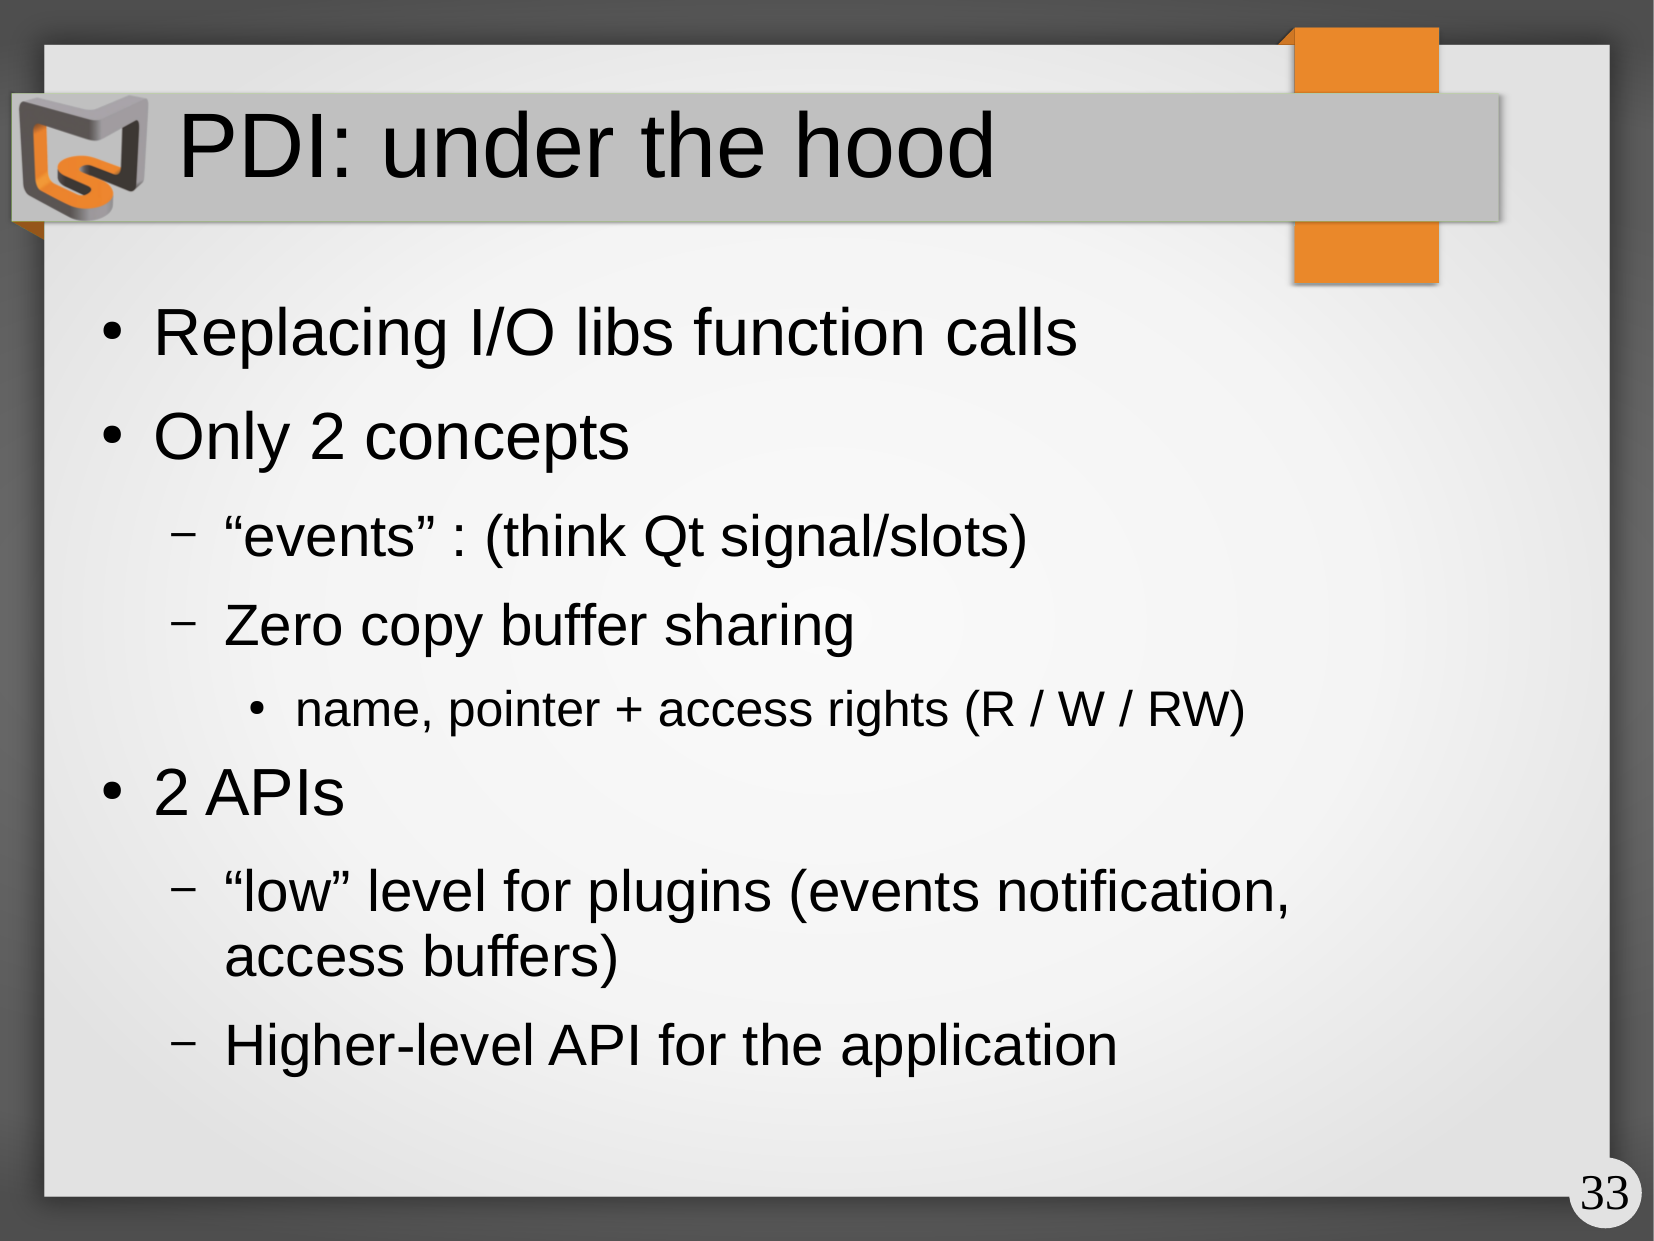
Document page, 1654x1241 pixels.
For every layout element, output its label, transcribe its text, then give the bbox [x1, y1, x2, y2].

title PDI: under the hood [177, 94, 1477, 213]
list Replacing I/O libs function calls Only 2 concepts “events” : (think Qt signal/slots) Zero copy buffer sharing name, pointer + access rights (R / W / RW) 2 APIs “low” level for plugins (events notification, access buffers) Higher-level API for the application [82, 295, 1571, 1122]
picture [0, 0, 1654, 1241]
